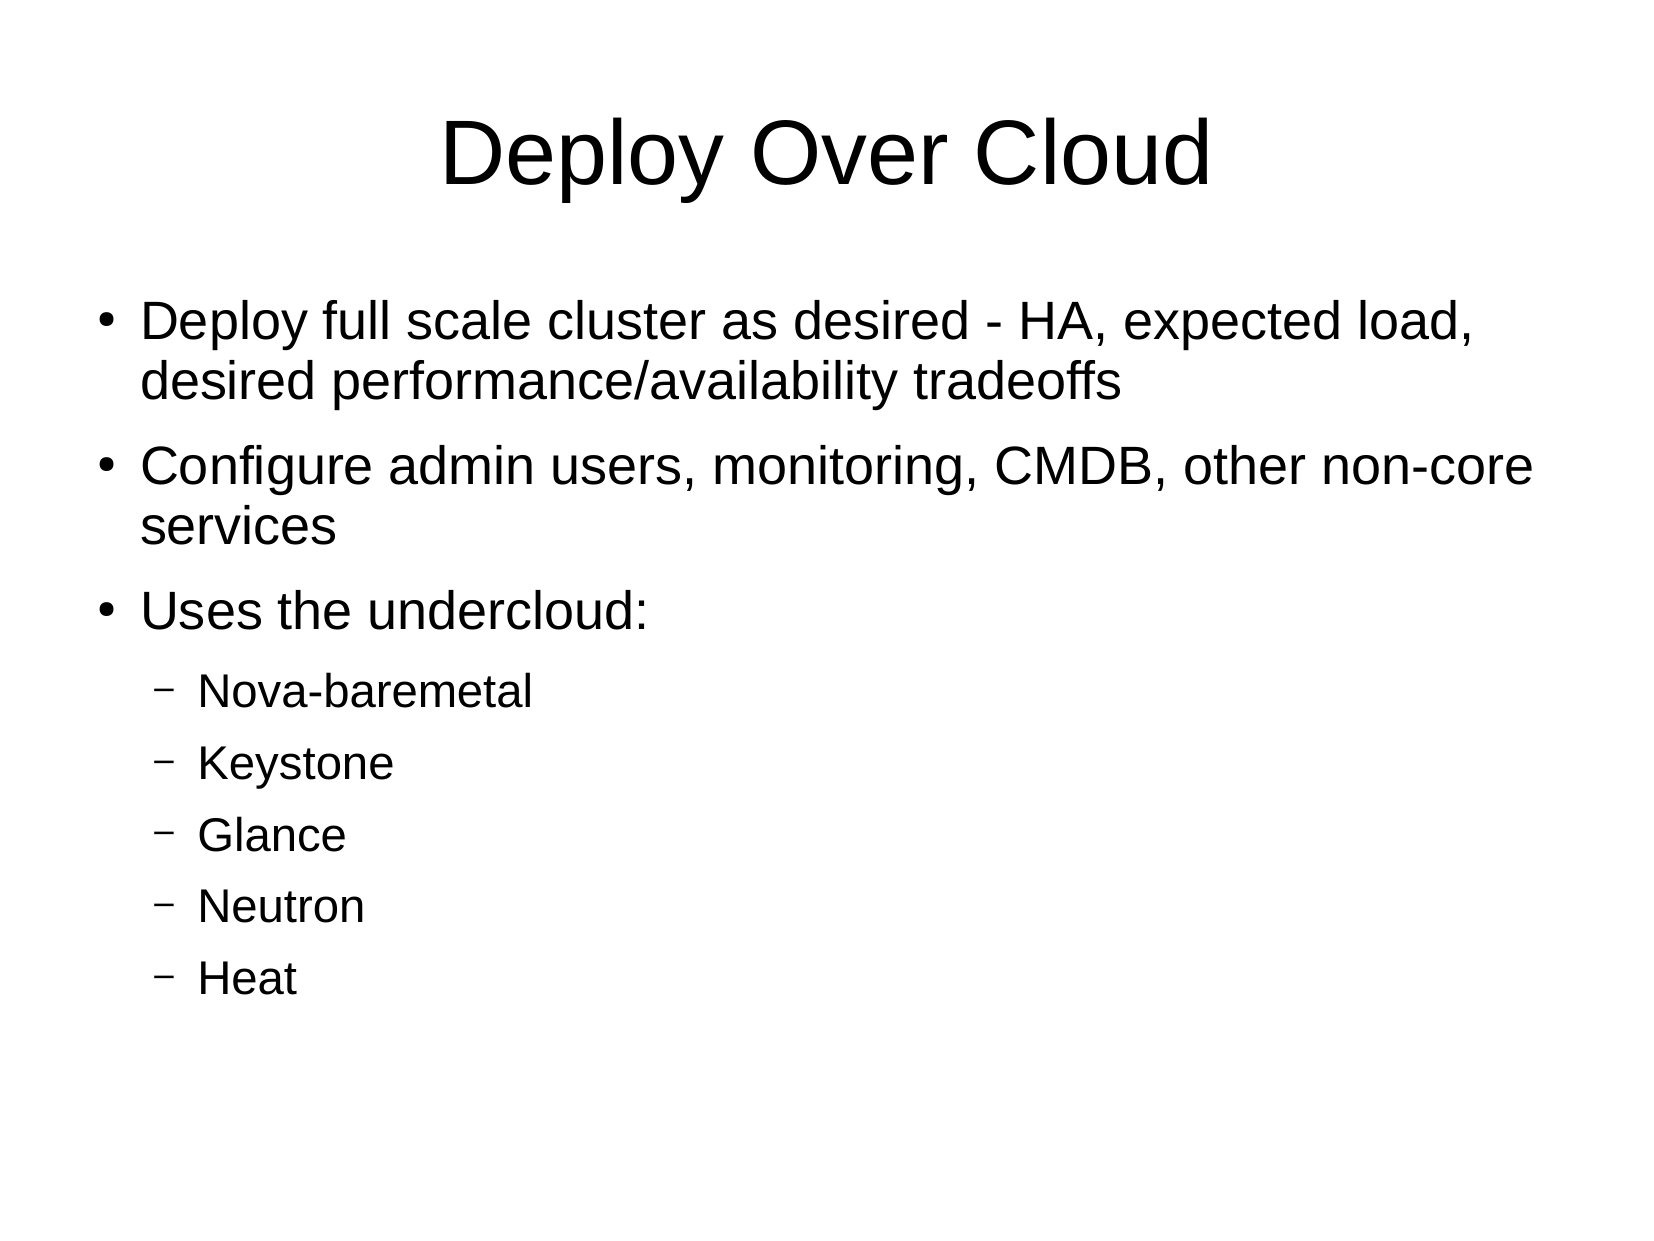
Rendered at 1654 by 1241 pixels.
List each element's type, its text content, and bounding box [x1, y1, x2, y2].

title Deploy Over Cloud [82, 49, 1571, 257]
list Deploy full scale cluster as desired - HA, expected load, desired performance/availability tradeoffs Configure admin users, monitoring, CMDB, other non-core services Uses the undercloud: Nova-baremetal Keystone Glance Neutron Heat [82, 290, 1571, 1010]
